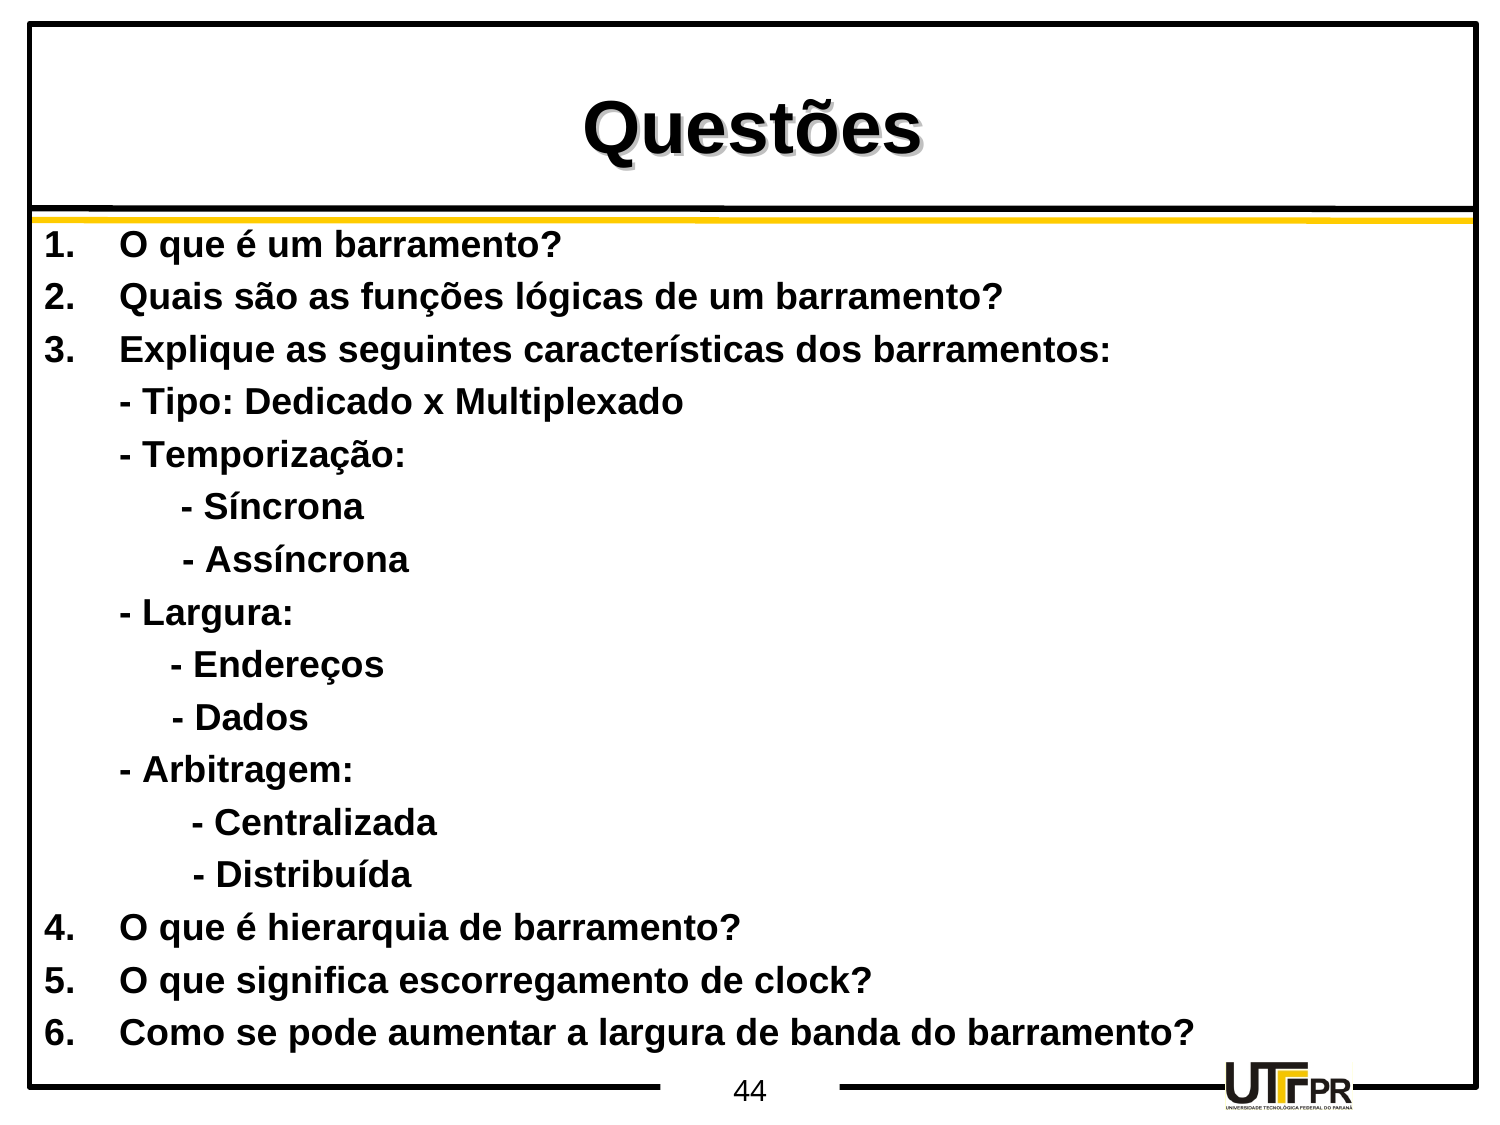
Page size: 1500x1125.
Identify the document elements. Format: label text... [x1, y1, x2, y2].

list O que é um barramento? Quais são as funções lógicas de um barramento? Explique as seguintes características dos barramentos: - Tipo: Dedicado x Multiplexado - Temporização: - Síncrona - Assíncrona - Largura: - Endereços - Dados - Arbitragem: - Centralizada - Distribuída O que é hierarquia de barramento? O que significa escorregamento de clock? Como se pode aumentar a largura de banda do barramento? [29, 219, 1448, 1120]
title Questões [29, 85, 1477, 180]
